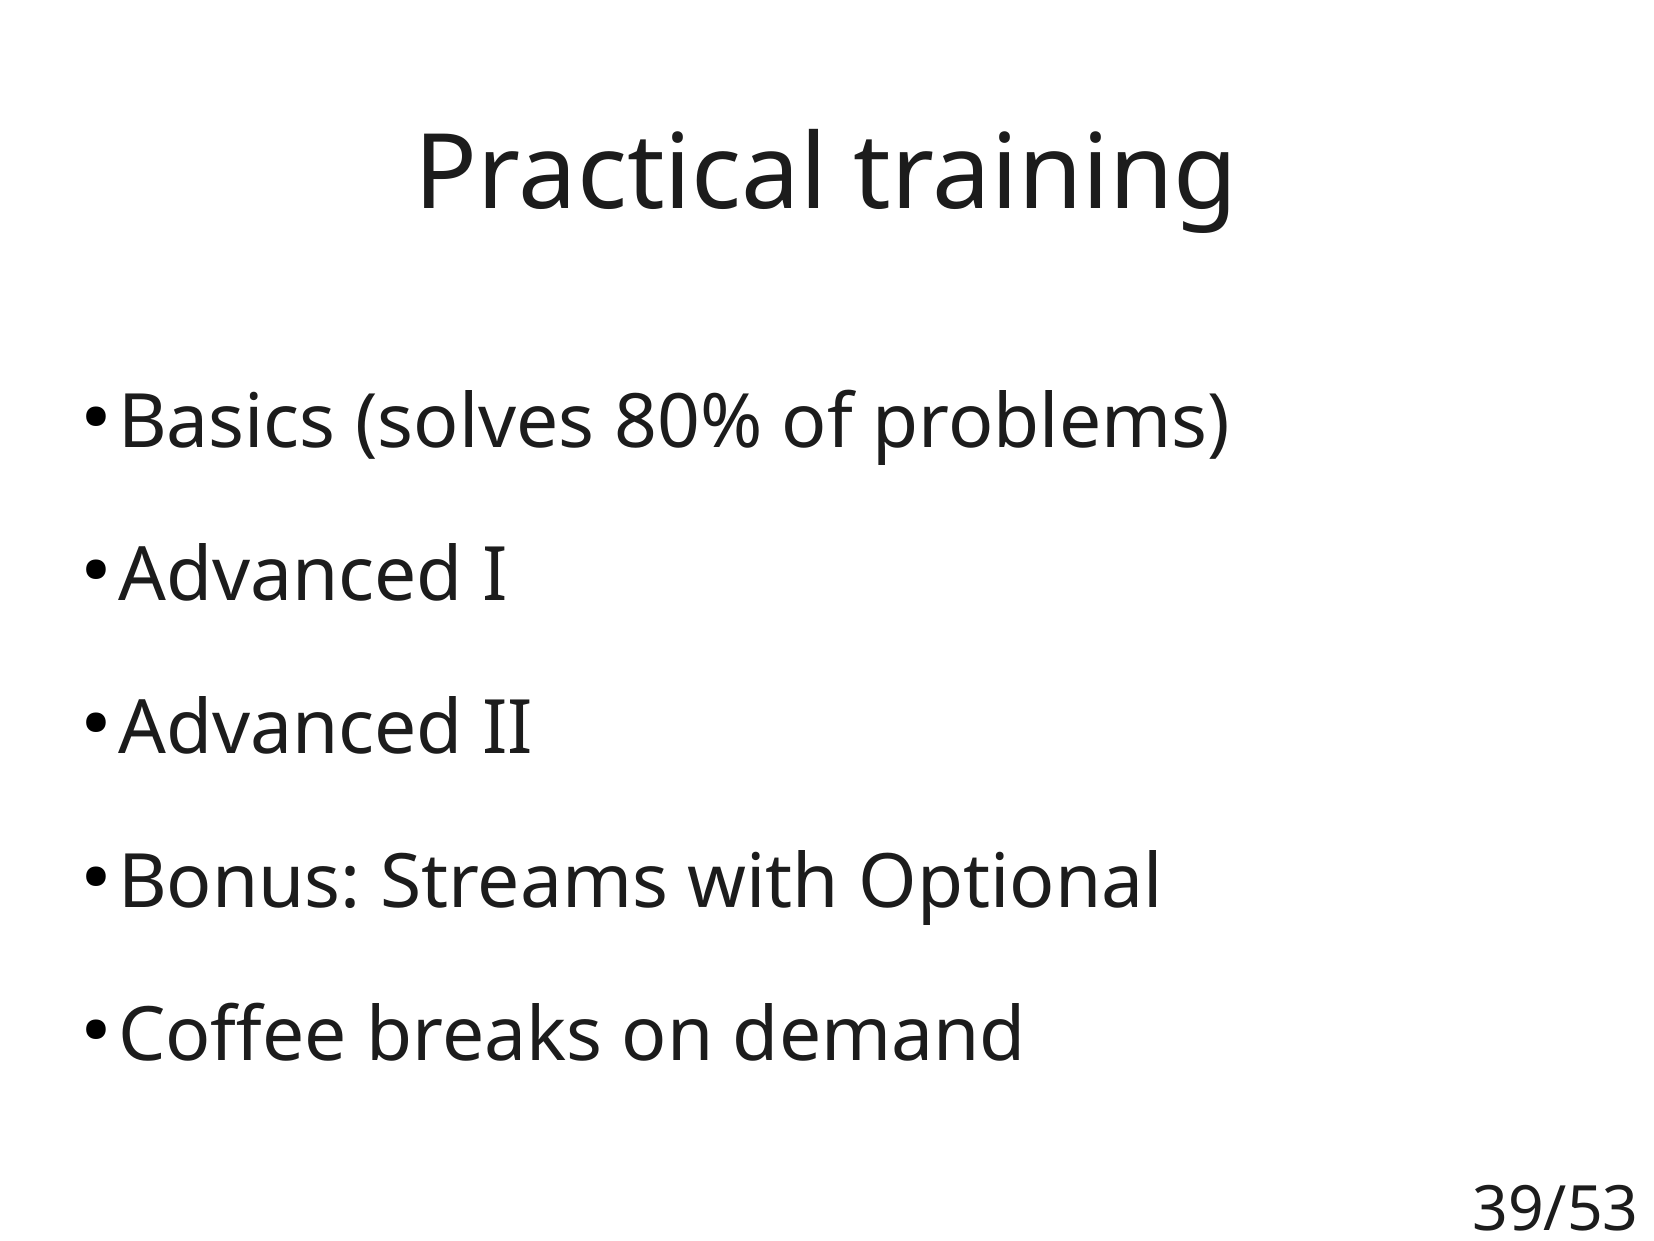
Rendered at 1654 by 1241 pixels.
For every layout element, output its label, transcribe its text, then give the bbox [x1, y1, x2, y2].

title Practical training [82, 64, 1571, 257]
text_box <numer>/53 [1071, 1155, 1654, 1241]
subtitle Basics (solves 80% of problems) Advanced I Advanced II Bonus: Streams with Optional Coffee breaks on demand [82, 257, 1571, 1142]
